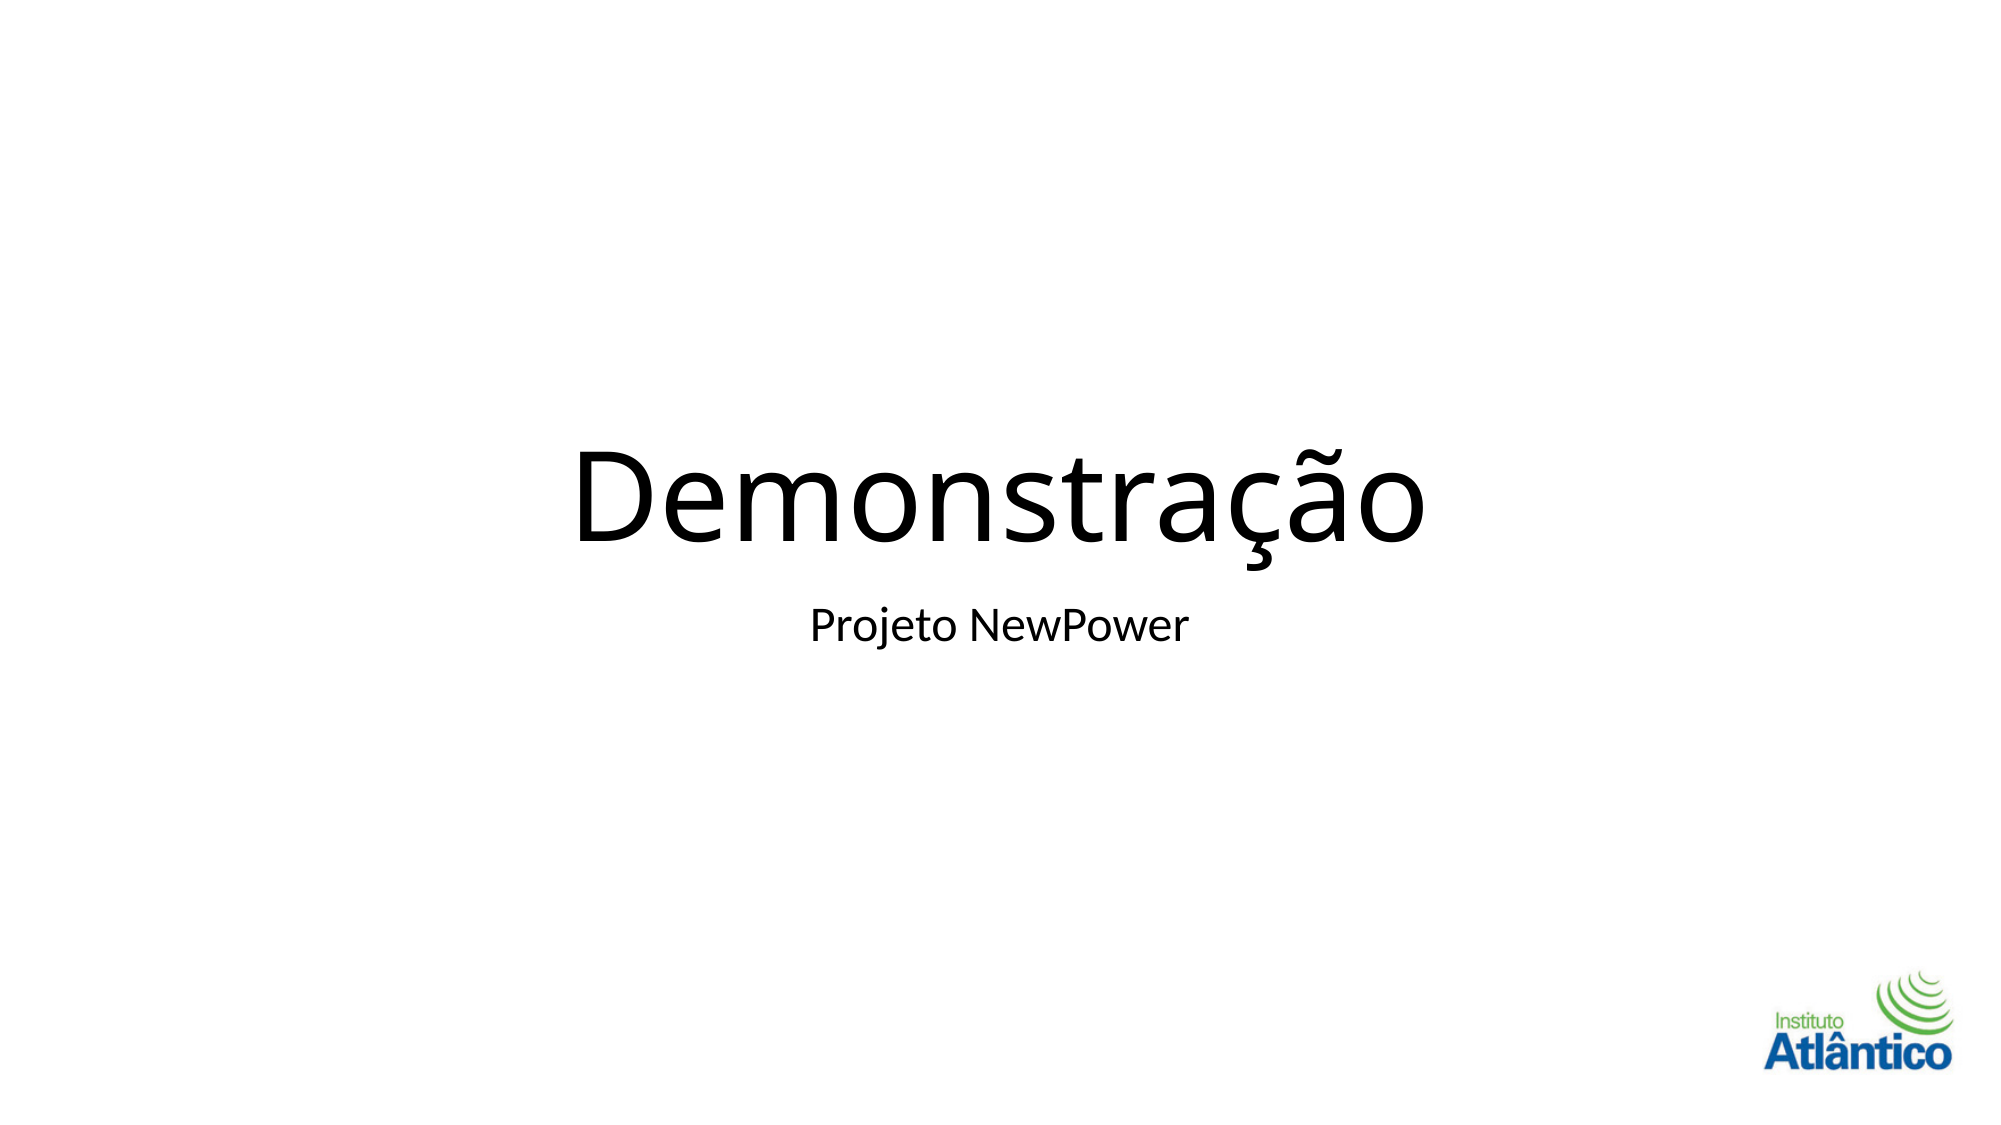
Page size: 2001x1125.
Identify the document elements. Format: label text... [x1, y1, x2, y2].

picture [1717, 930, 2000, 1120]
subtitle Projeto NewPower [249, 590, 1750, 863]
title Demonstração [249, 184, 1750, 576]
